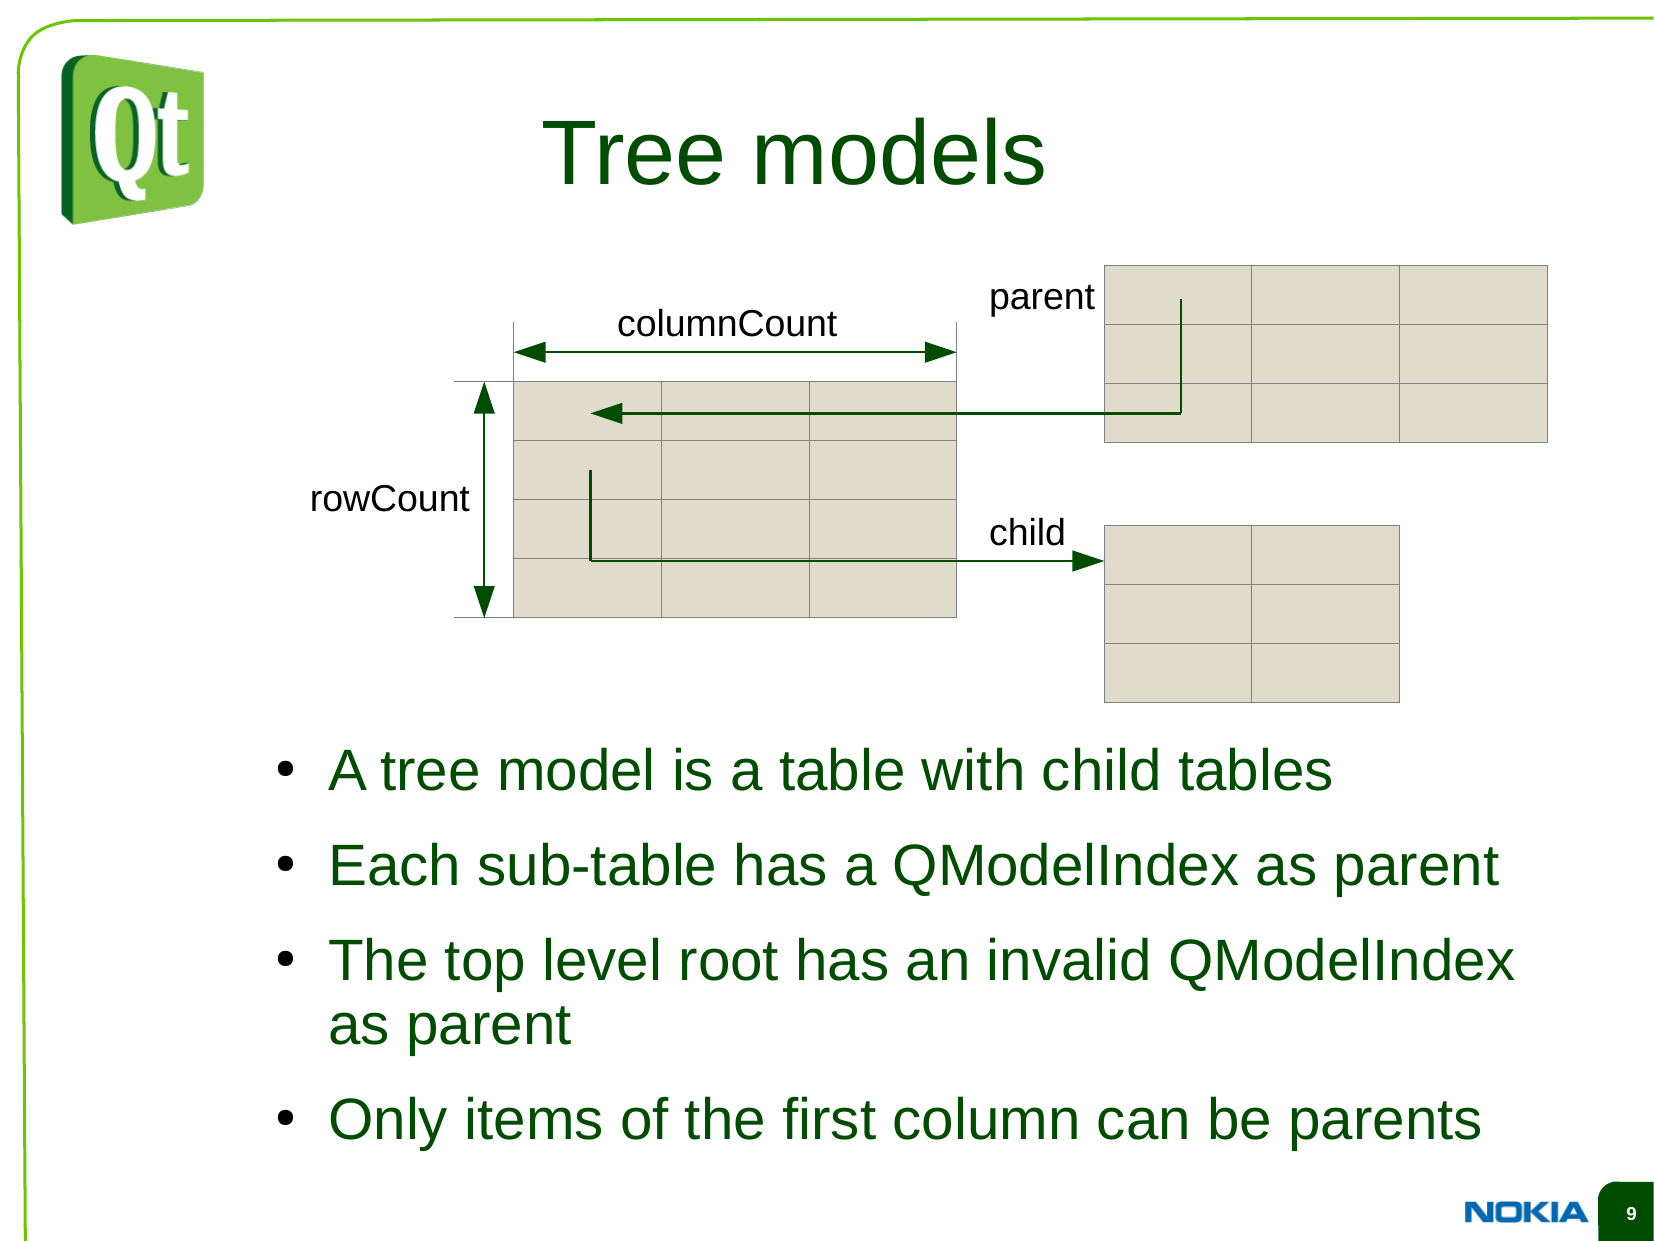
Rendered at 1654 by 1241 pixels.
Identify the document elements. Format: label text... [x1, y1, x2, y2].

picture [61, 55, 204, 225]
text_box parent [974, 267, 1111, 325]
text_box columnCount [602, 295, 853, 353]
list A tree model is a table with child tables Each sub-table has a QModelIndex as parent The top level root has an invalid QModelIndex as parent Only items of the first column can be parents [257, 738, 1577, 1152]
text_box [513, 381, 957, 618]
picture [1465, 1201, 1589, 1223]
text_box [1104, 265, 1548, 443]
text_box [1104, 525, 1400, 703]
title Tree models [257, 56, 1333, 250]
text_box rowCount [295, 470, 485, 528]
text_box child [974, 504, 1081, 561]
